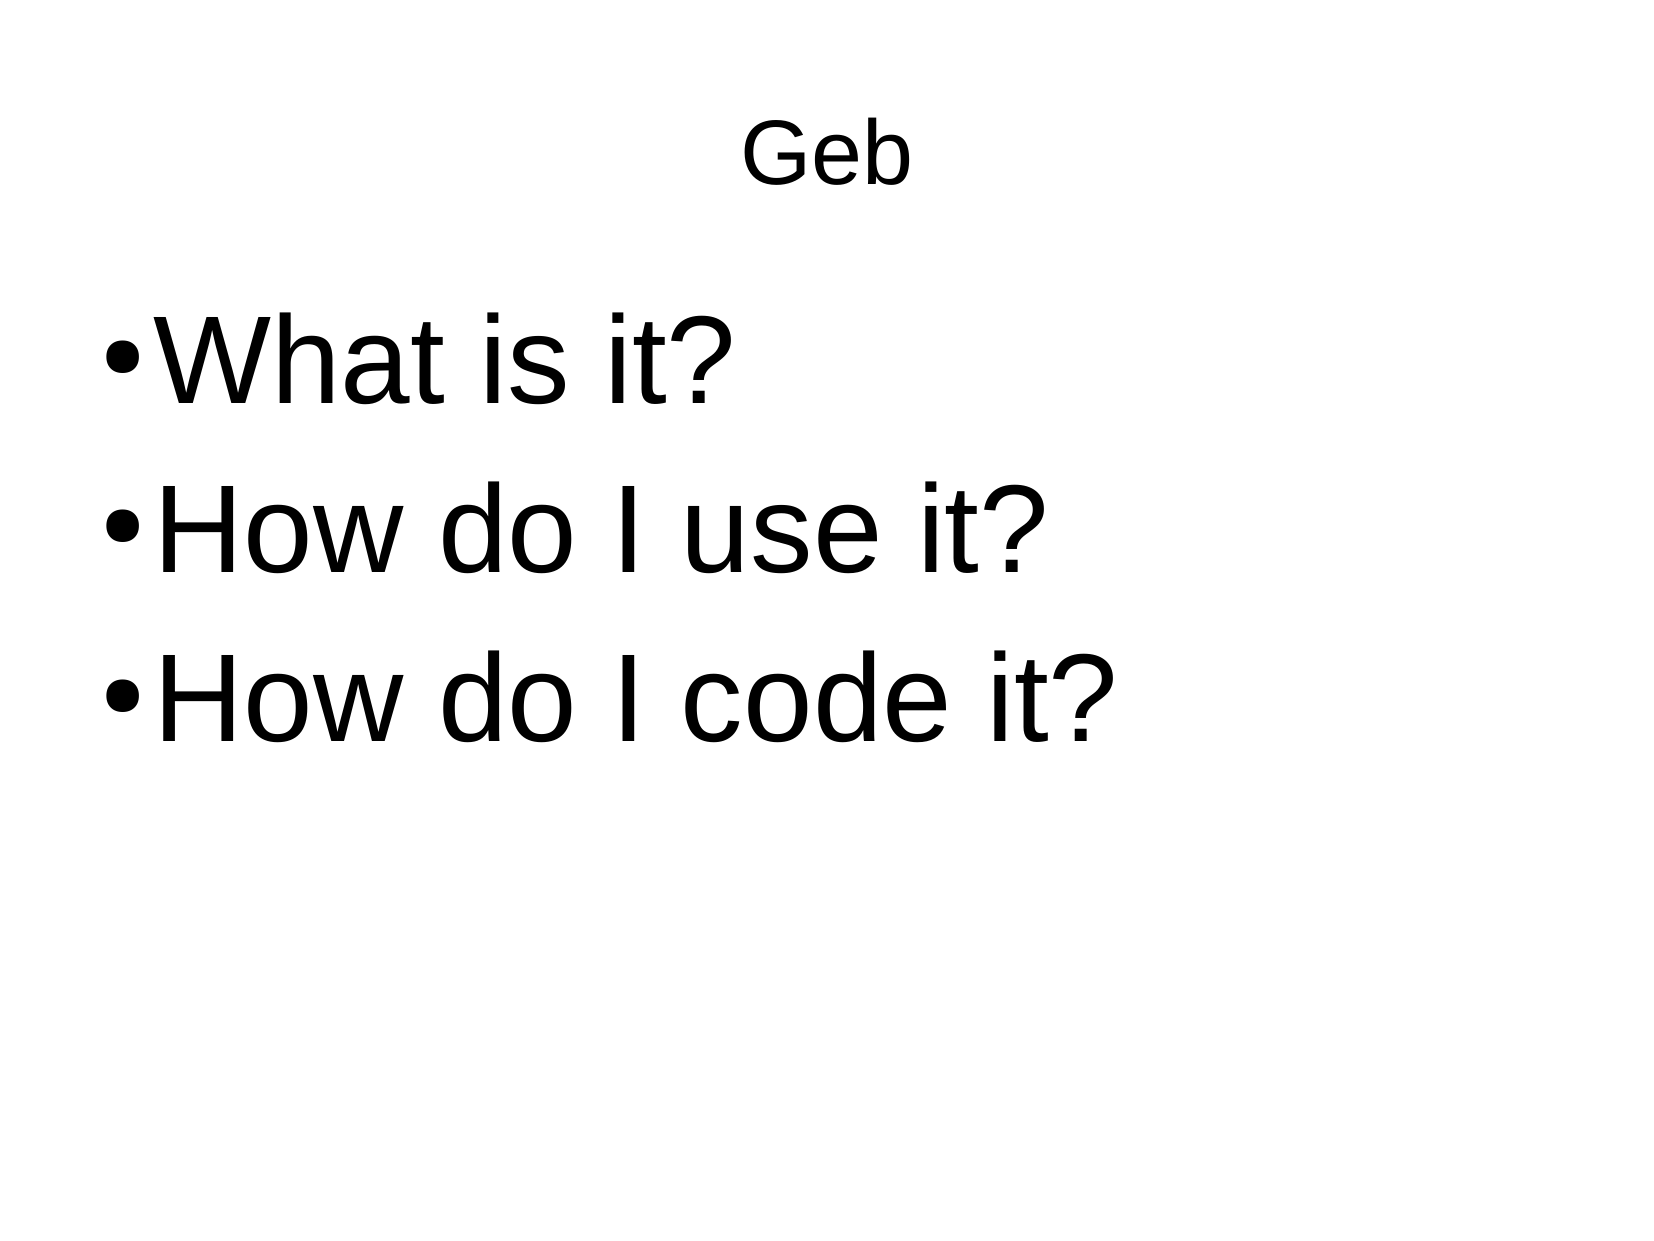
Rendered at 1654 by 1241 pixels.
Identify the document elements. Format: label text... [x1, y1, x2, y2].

title Geb [82, 49, 1571, 257]
list What is it? How do I use it? How do I code it? [82, 290, 1571, 1109]
